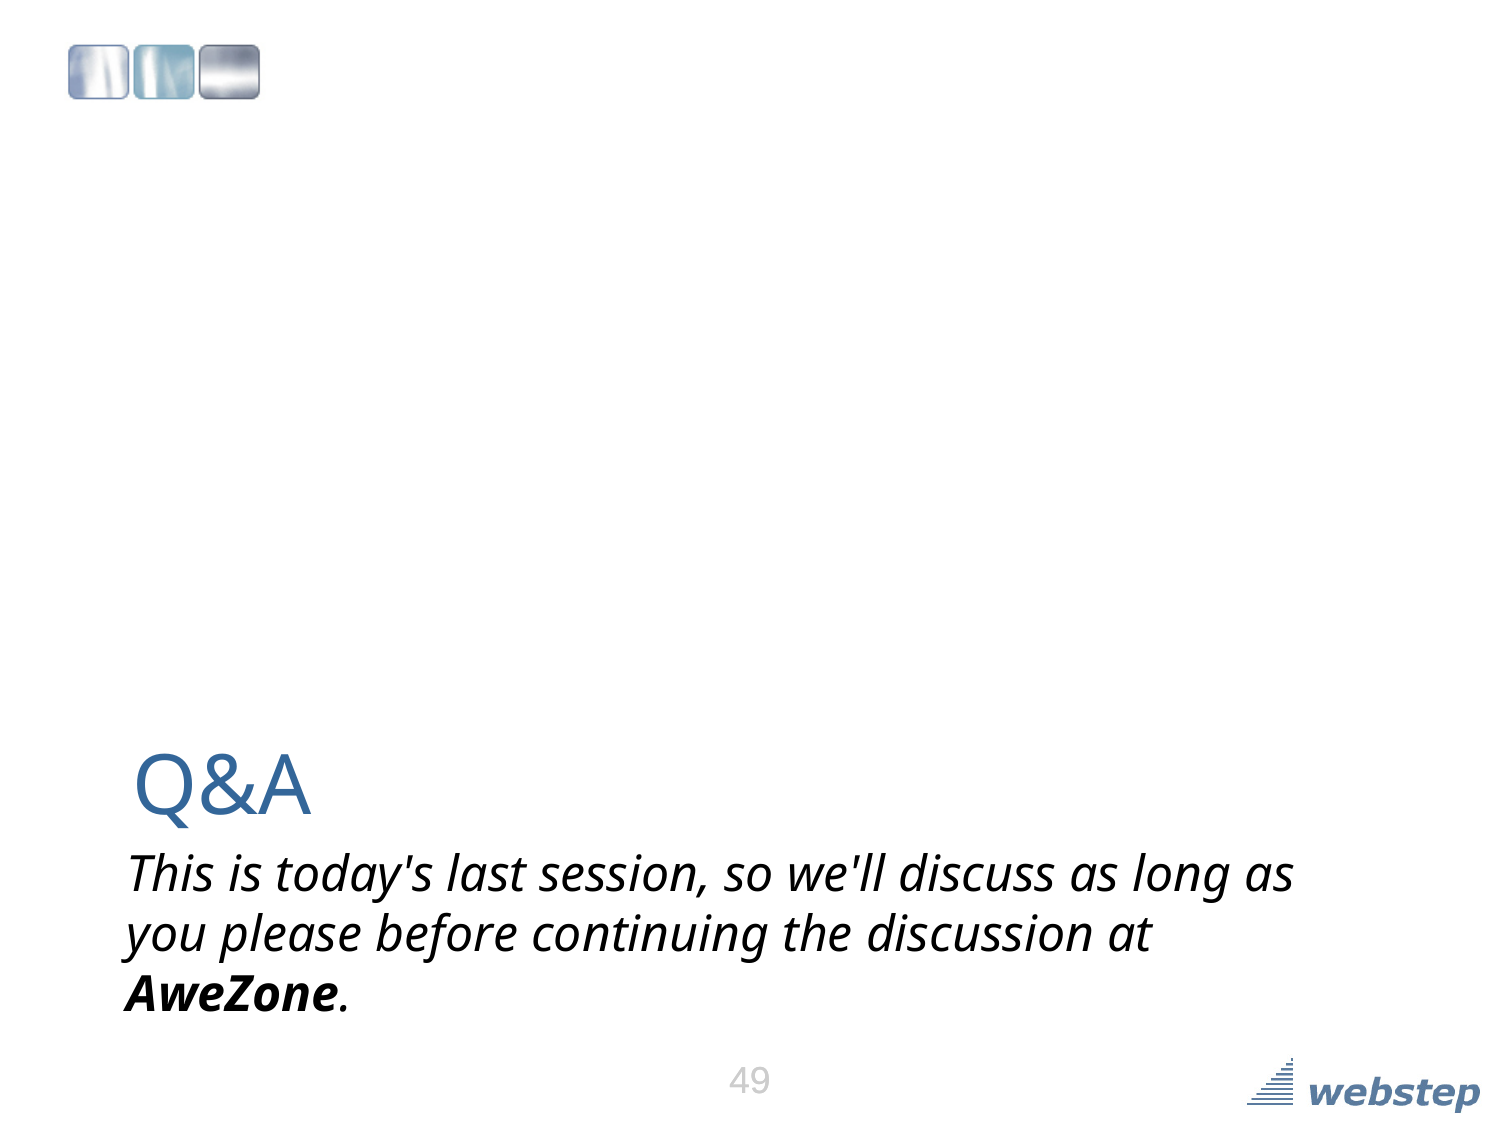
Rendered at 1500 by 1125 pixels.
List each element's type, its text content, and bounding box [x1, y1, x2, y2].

picture [64, 42, 266, 104]
text_box <number> [719, 1047, 781, 1107]
text_box Q&A This is today's last session, so we'll discuss as long as you please before continuing the discussion at AweZone. [118, 722, 1394, 1125]
picture [1394, 1047, 1495, 1118]
